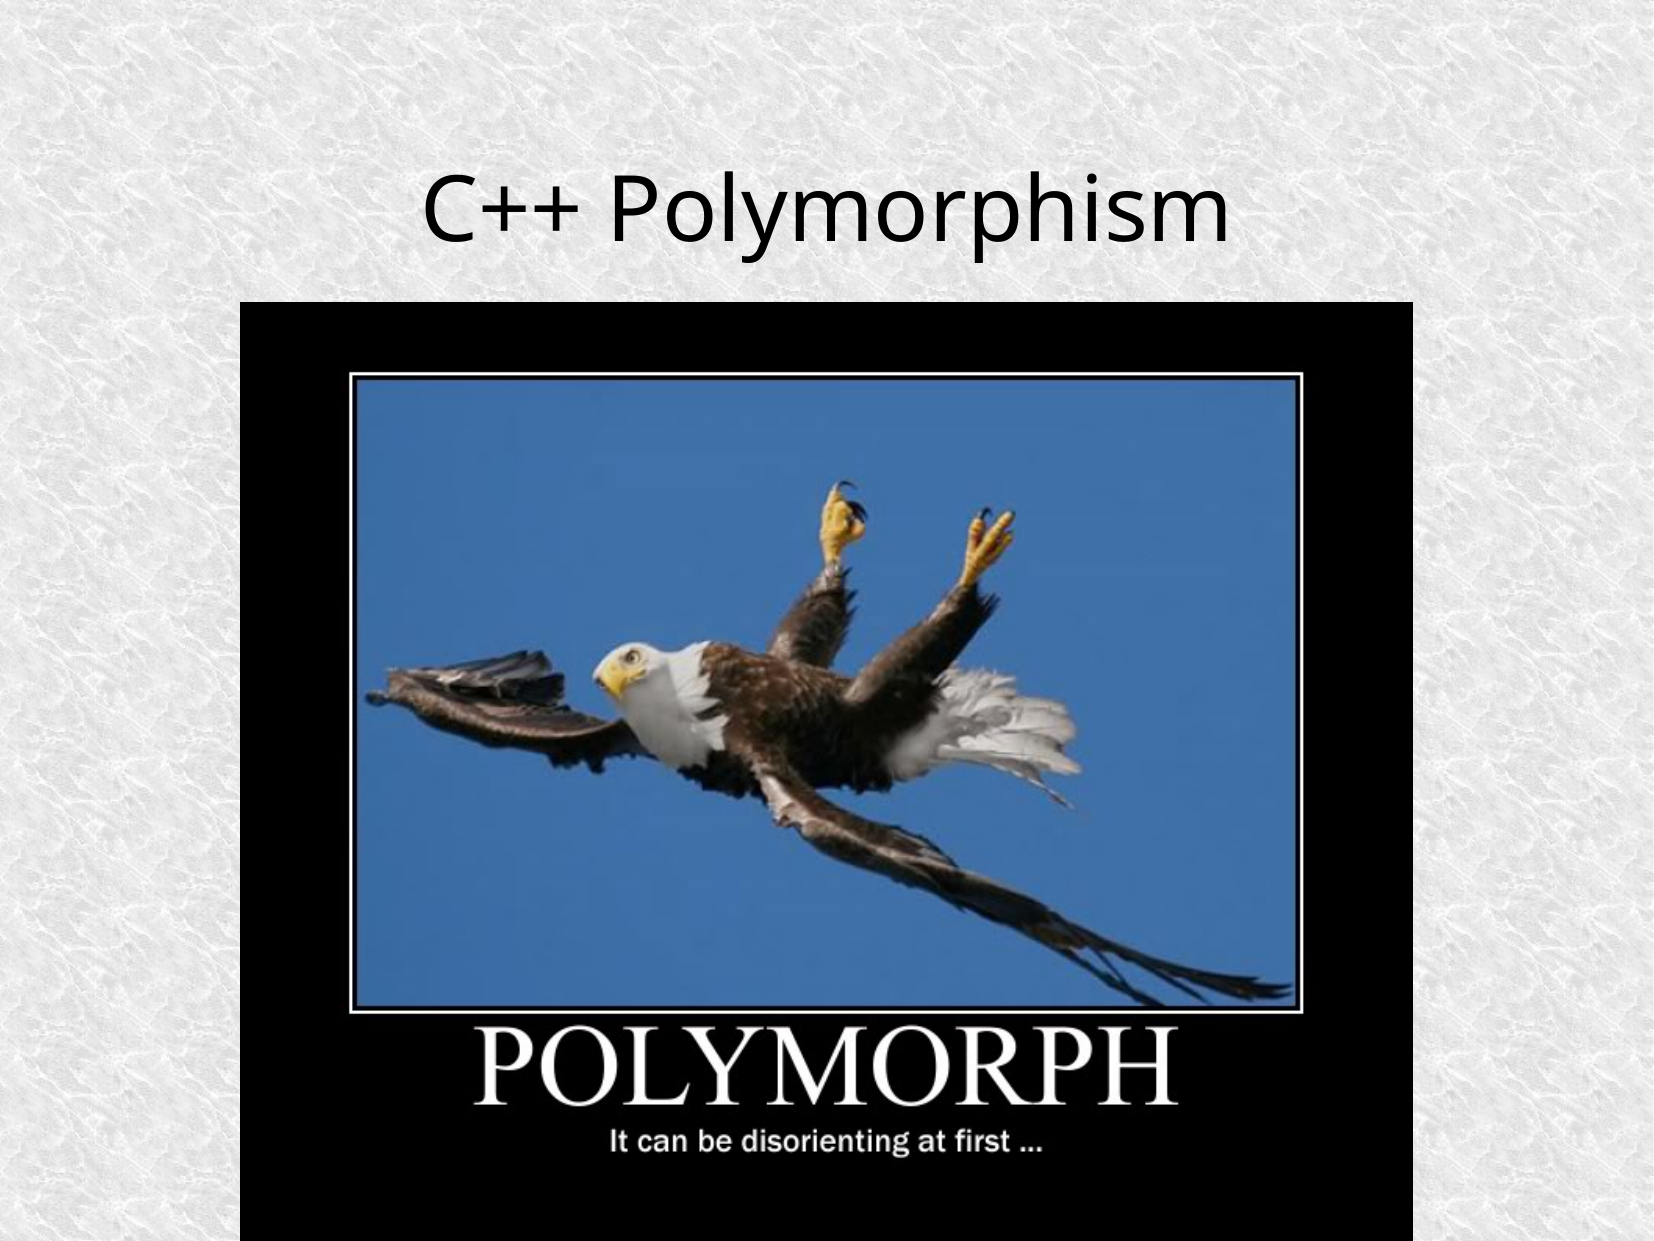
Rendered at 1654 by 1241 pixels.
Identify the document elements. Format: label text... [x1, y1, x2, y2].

title C++ Polymorphism [121, 102, 1534, 311]
picture [0, 0, 1654, 1241]
